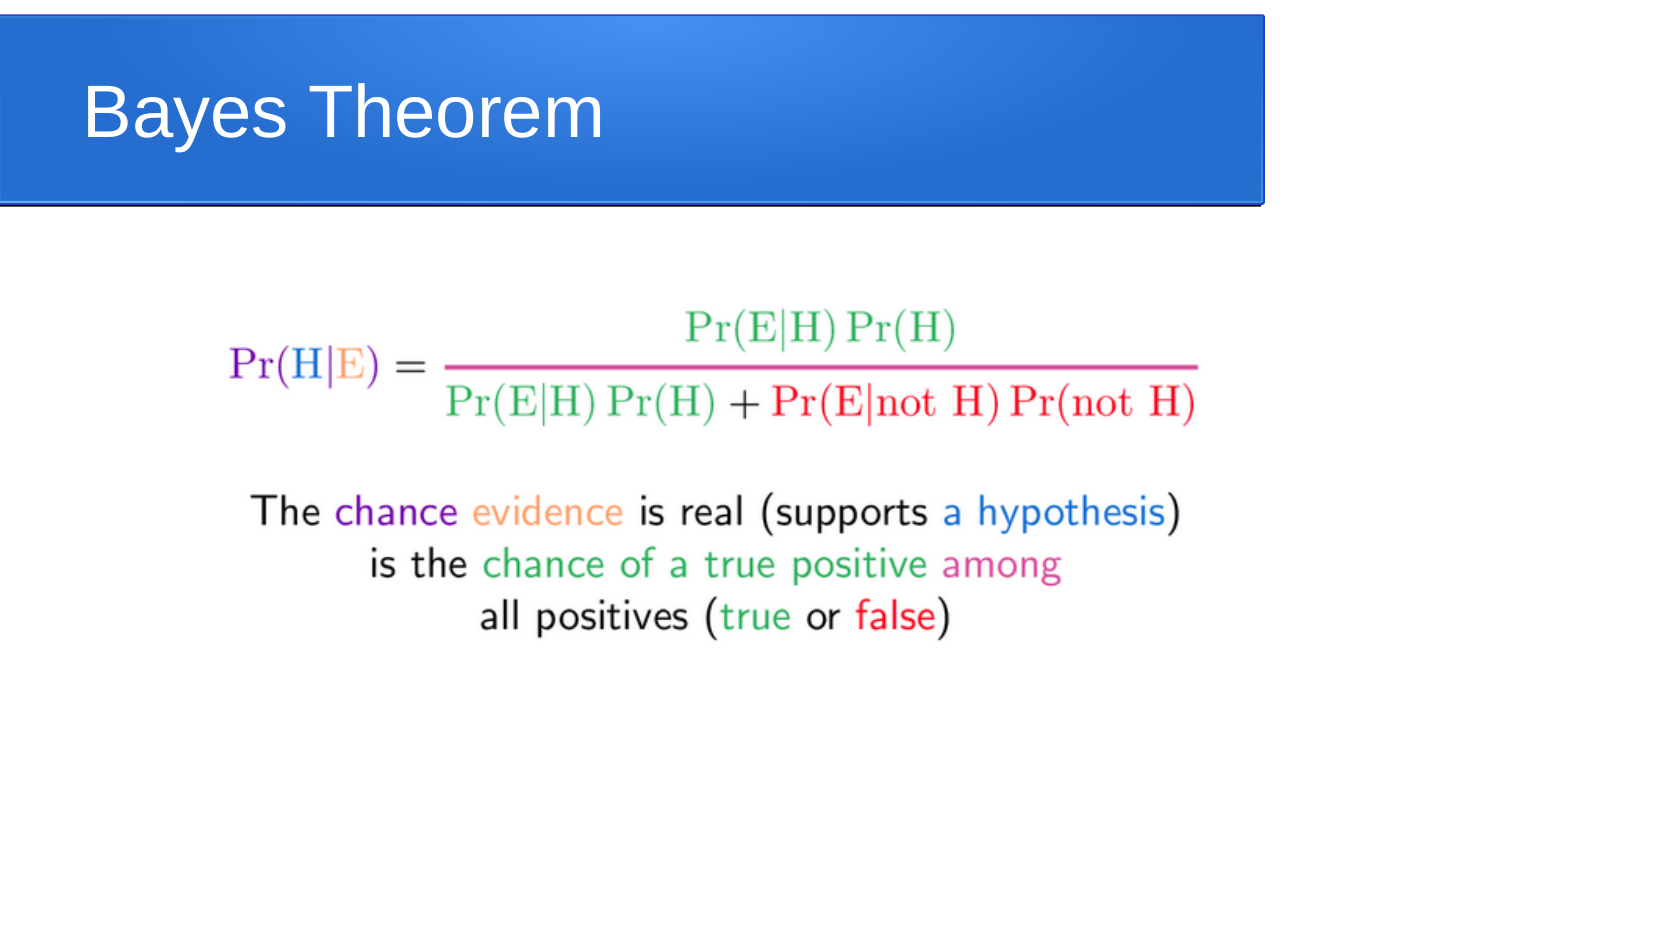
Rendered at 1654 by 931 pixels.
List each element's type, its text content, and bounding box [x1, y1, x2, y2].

picture [185, 280, 1242, 667]
title Bayes Theorem [82, 35, 1235, 189]
